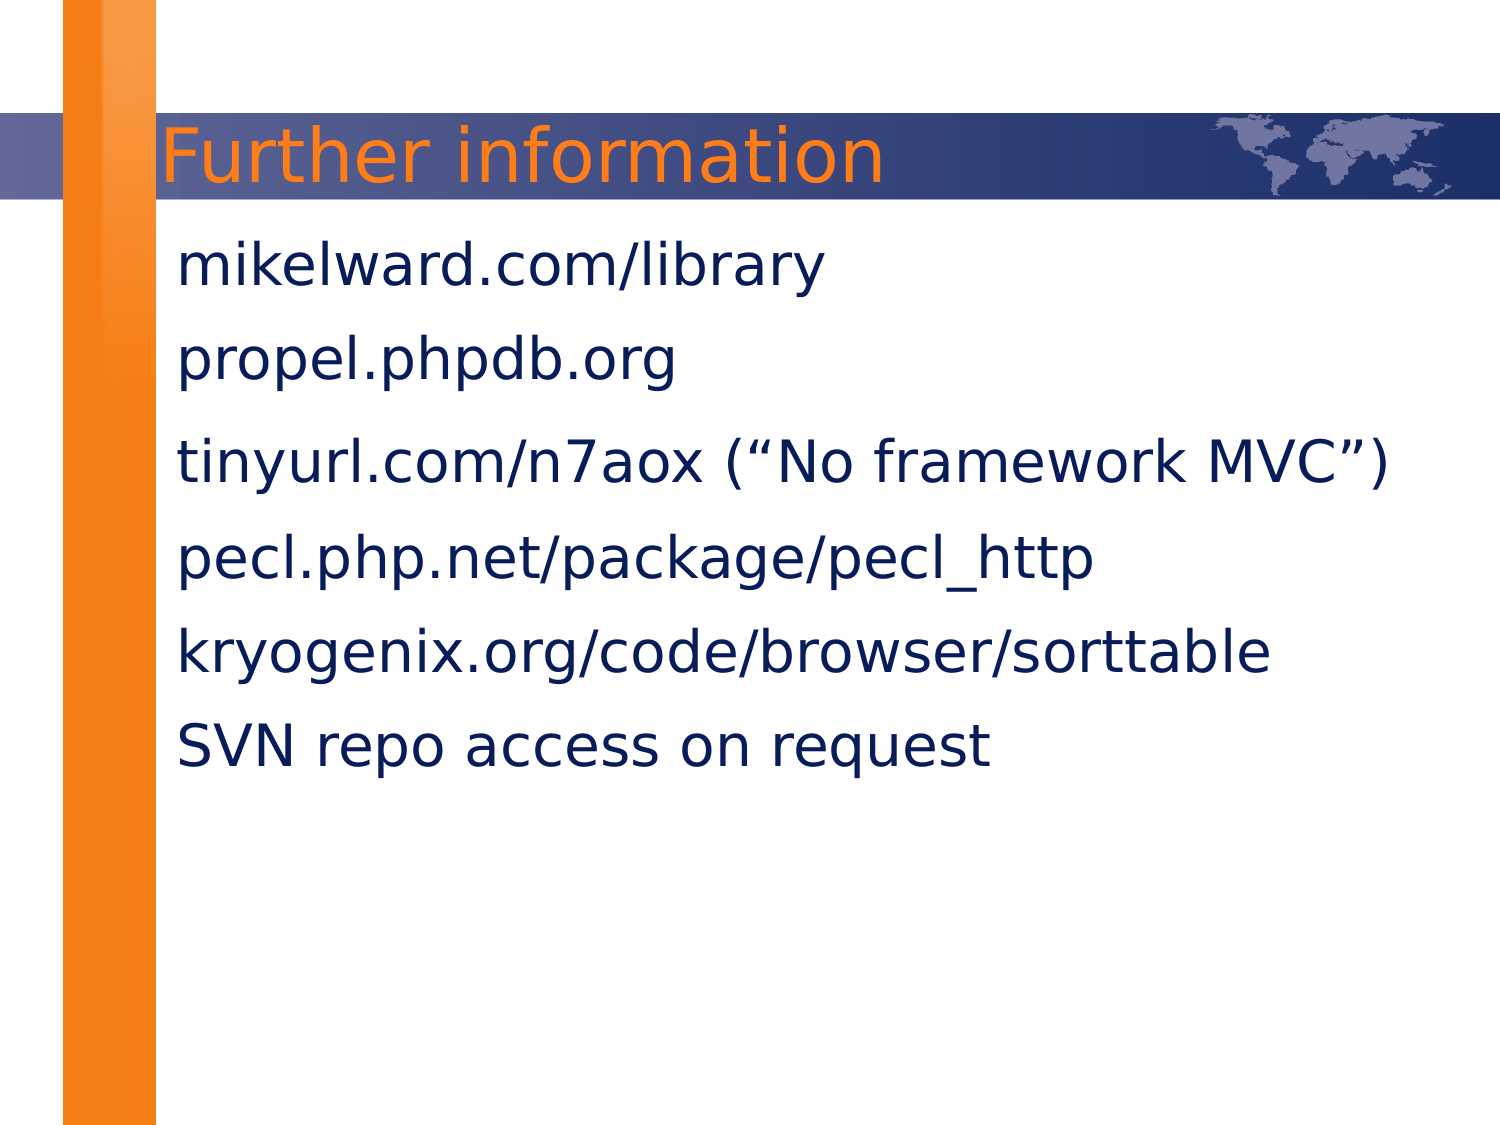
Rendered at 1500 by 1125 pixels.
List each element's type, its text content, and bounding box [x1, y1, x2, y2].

picture [0, 0, 1500, 1125]
title Further information [159, 113, 1473, 201]
list mikelward.com/library propel.phpdb.org tinyurl.com/n7aox (“No framework MVC”)‏ pecl.php.net/package/pecl_http kryogenix.org/code/browser/sorttable SVN repo access on request [159, 234, 1471, 1023]
